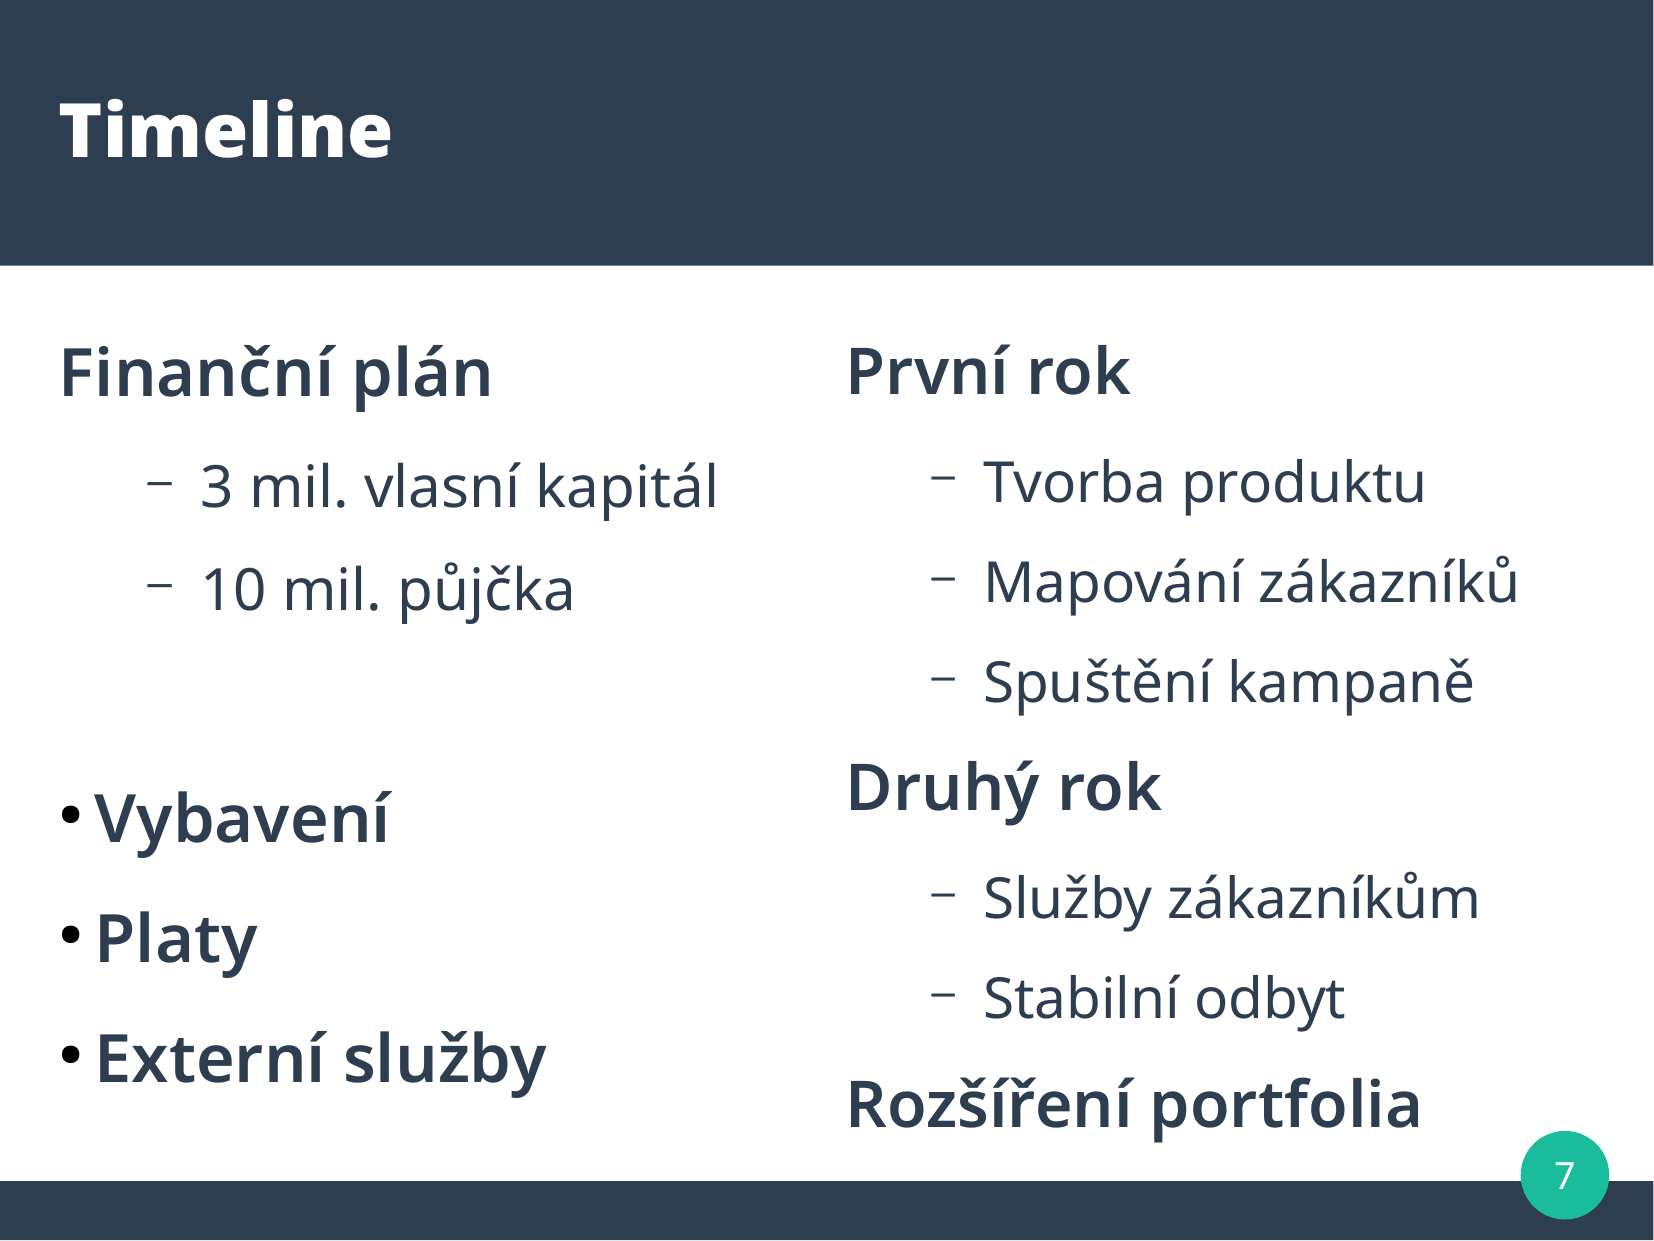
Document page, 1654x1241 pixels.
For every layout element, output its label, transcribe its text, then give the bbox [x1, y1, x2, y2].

list Finanční plán 3 mil. vlasní kapitál 10 mil. půjčka Vybavení Platy Externí služby [59, 324, 809, 1152]
title Timeline [59, 49, 1595, 207]
list První rok Tvorba produktu Mapování zákazníků Spuštění kampaně Druhý rok Služby zákazníkům Stabilní odbyt Rozšíření portfolia [845, 324, 1596, 1152]
